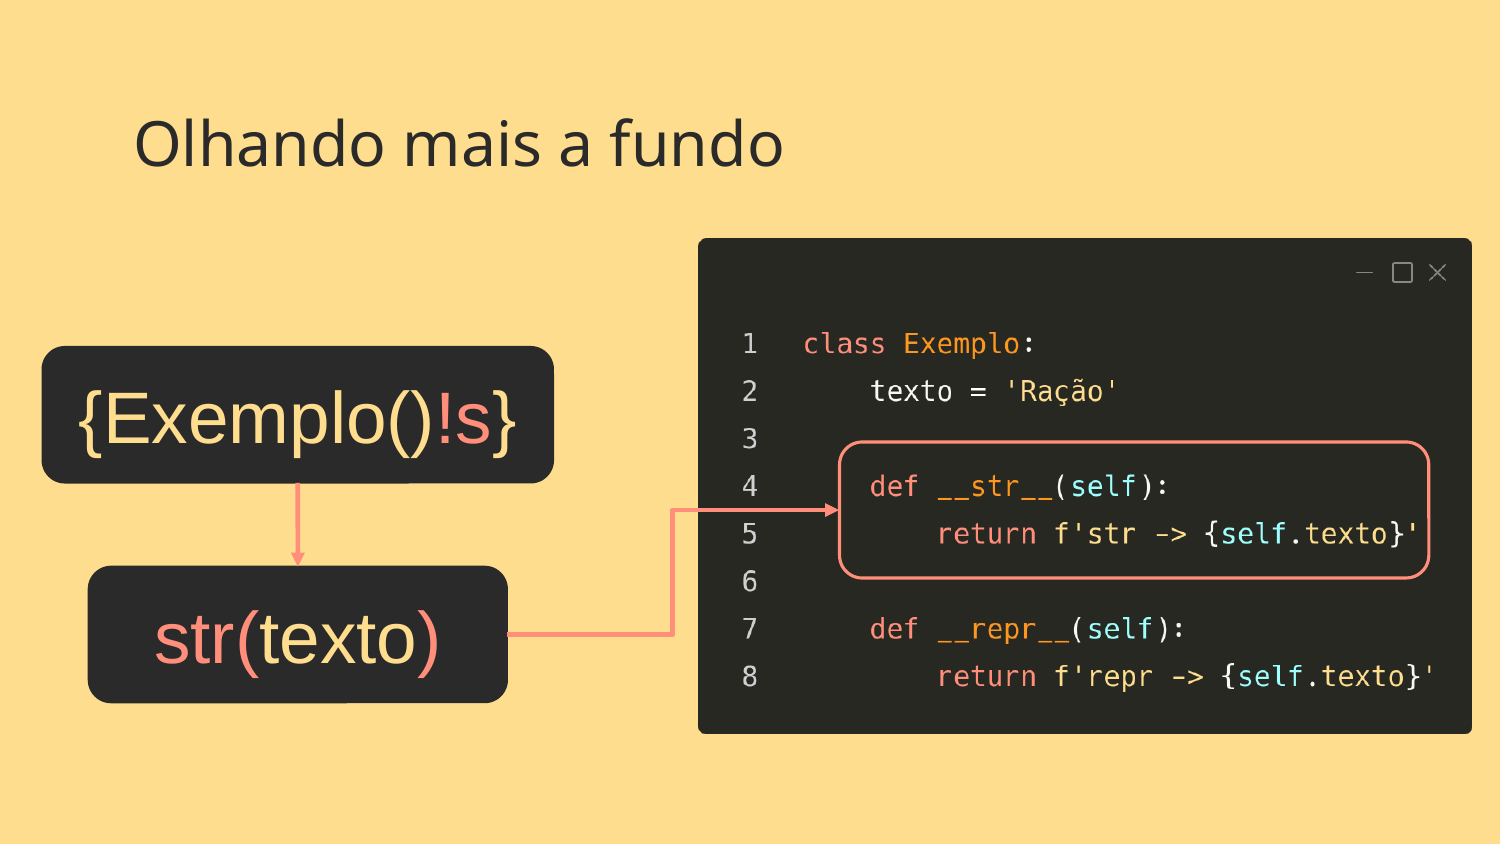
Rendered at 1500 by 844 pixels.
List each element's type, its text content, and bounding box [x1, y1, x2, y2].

text_box {Exemplo()!s} [42, 346, 554, 483]
picture [698, 238, 1472, 734]
picture [842, 444, 1427, 576]
title Olhando mais a fundo [118, 88, 1142, 188]
text_box str(texto) [88, 566, 508, 703]
